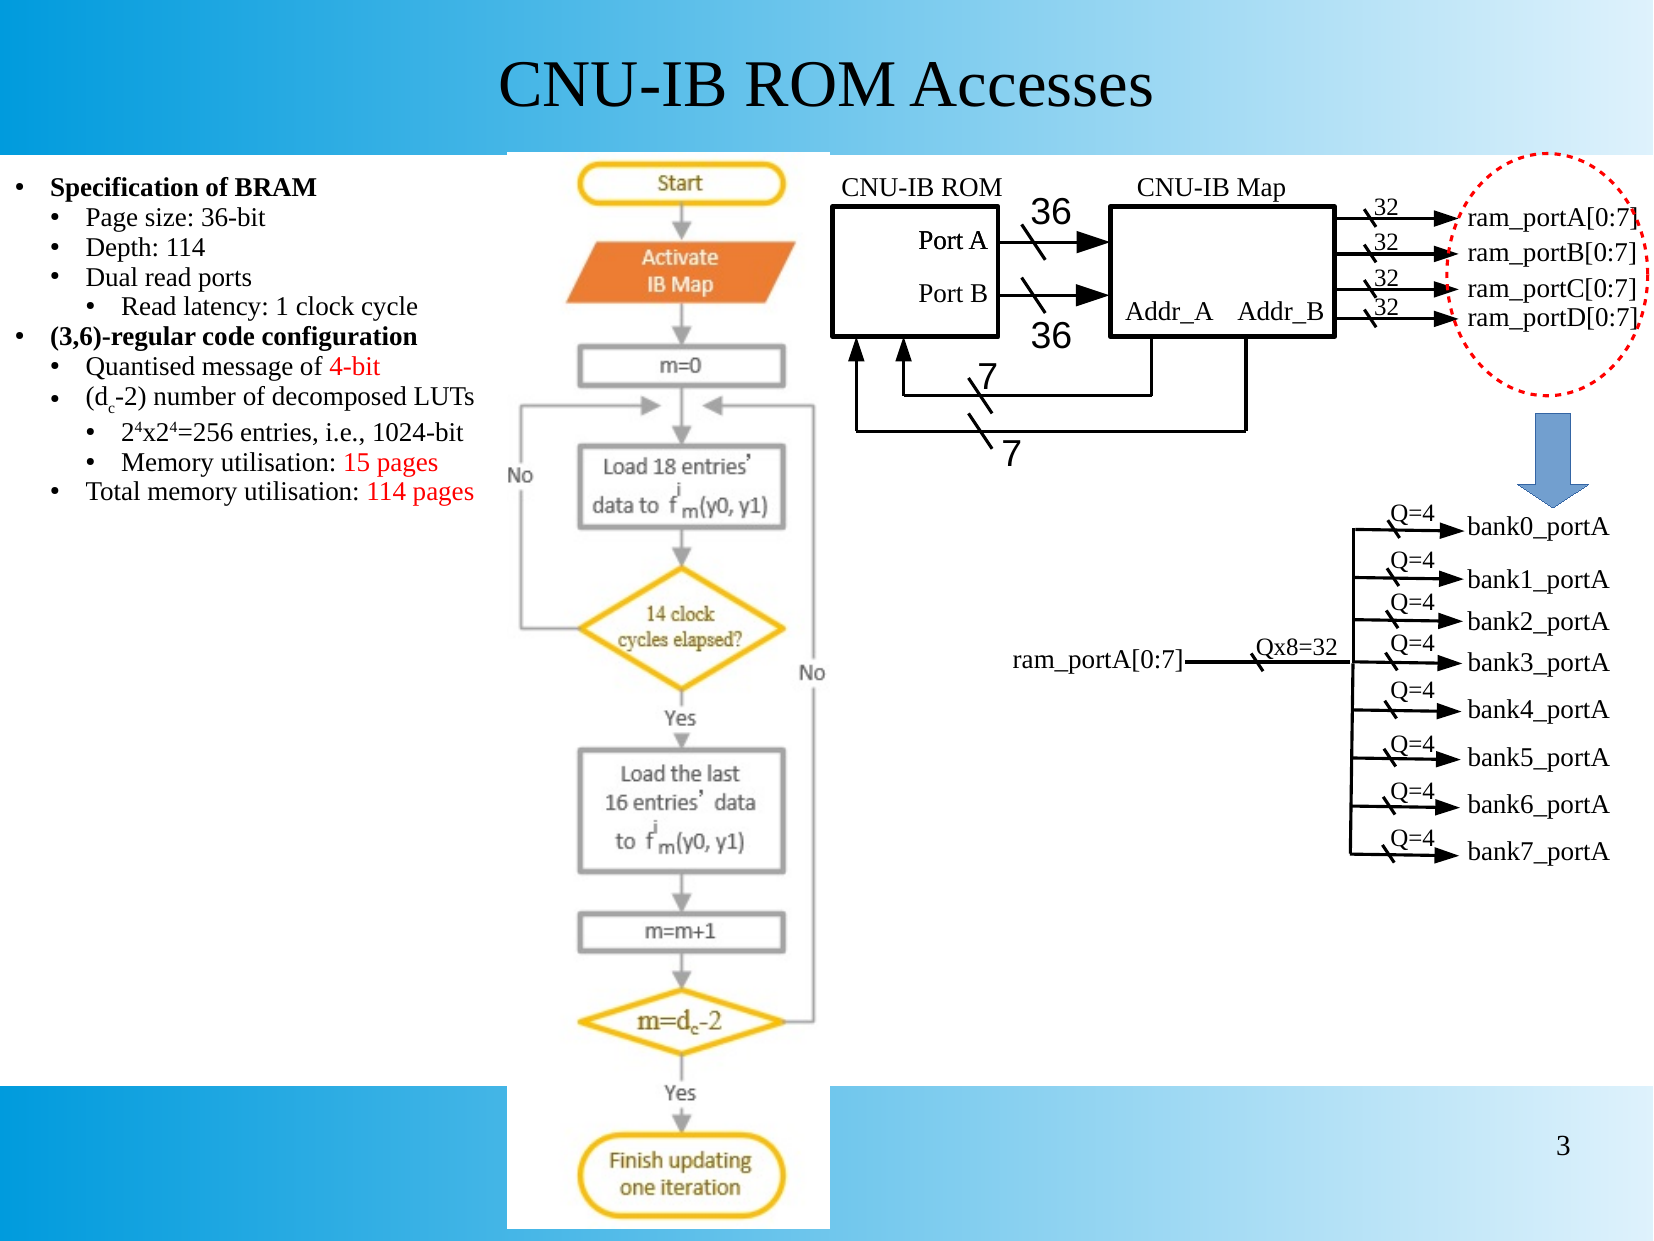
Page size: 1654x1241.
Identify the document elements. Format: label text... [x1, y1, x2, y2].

text_box Port A [903, 218, 1010, 266]
text_box 7 [986, 425, 1058, 483]
text_box bank4_portA [1452, 687, 1642, 733]
text_box Q=4 [1375, 580, 1452, 622]
text_box 32 [1359, 220, 1431, 256]
text_box CNU-IB ROM [830, 165, 1028, 210]
text_box 36 [1015, 183, 1087, 240]
text_box Port B [903, 271, 1010, 319]
text_box [1517, 413, 1589, 508]
text_box Q=4 [1375, 622, 1452, 665]
text_box ram_portA[0:7] [1452, 194, 1654, 230]
text_box bank0_portA [1452, 504, 1642, 549]
text_box bank2_portA [1452, 598, 1642, 640]
text_box bank1_portA [1452, 557, 1642, 598]
text_box ram_portD[0:7] [1452, 295, 1654, 341]
text_box Qx8=32 [1241, 625, 1354, 669]
title CNU-IB ROM Accesses [82, 31, 1571, 137]
text_box CNU-IB Map [1122, 165, 1323, 211]
text_box bank7_portA [1452, 829, 1643, 875]
text_box 32 [1359, 185, 1431, 220]
text_box 32 [1359, 285, 1431, 331]
text_box ram_portB[0:7] [1452, 230, 1654, 265]
text_box 7 [962, 348, 1034, 406]
text_box bank5_portA [1452, 734, 1643, 780]
text_box Specification of BRAM Page size: 36-bit Depth: 114 Dual read ports Read latency: 1 clock cycle (3,6)-regular code configuration Quantised message of 4-bit (dc-2) number of decomposed LUTs 24x24=256 entries, i.e., 1024-bit Memory utilisation: 15 pages Total memory utilisation: 114 pages [0, 165, 508, 636]
text_box bank6_portA [1452, 782, 1643, 827]
text_box 36 [1015, 307, 1087, 364]
text_box Q=4 [1375, 539, 1459, 580]
text_box ram_portC[0:7] [1452, 265, 1654, 295]
picture [507, 152, 830, 1229]
text_box Q=4 [1375, 491, 1459, 535]
text_box Q=4 [1375, 722, 1459, 766]
text_box Q=4 [1375, 817, 1459, 860]
text_box ram_portA[0:7] [998, 637, 1205, 685]
text_box Q=4 [1375, 669, 1459, 712]
text_box bank3_portA [1452, 640, 1642, 685]
text_box Addr_B [1222, 289, 1347, 337]
text_box Q=4 [1375, 769, 1459, 813]
text_box Addr_A [1110, 289, 1222, 337]
text_box 32 [1359, 256, 1431, 285]
